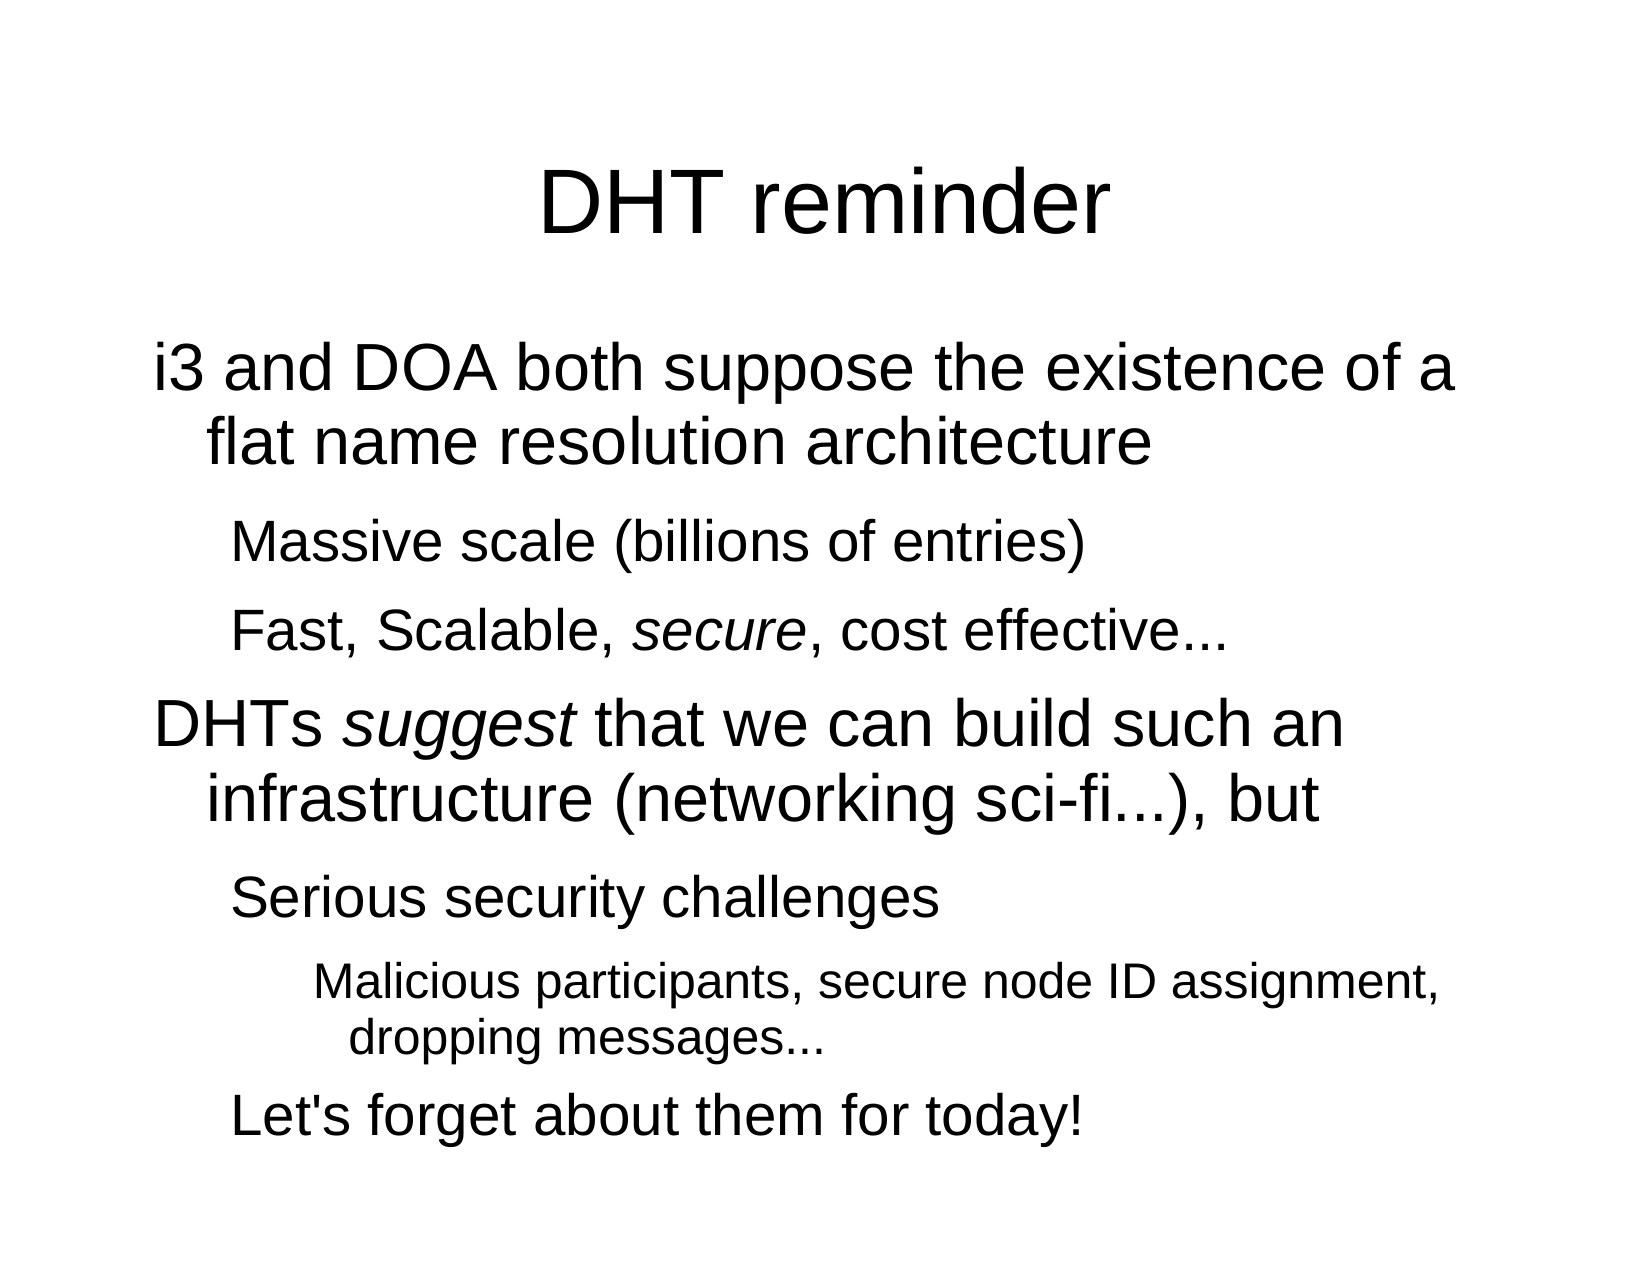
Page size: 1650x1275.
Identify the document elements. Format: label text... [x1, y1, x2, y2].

title DHT reminder [135, 112, 1515, 291]
list i3 and DOA both suppose the existence of a flat name resolution architecture Massive scale (billions of entries) Fast, Scalable, secure, cost effective... DHTs suggest that we can build such an infrastructure (networking sci-fi...), but Serious security challenges Malicious participants, secure node ID assignment, dropping messages... Let's forget about them for today! [135, 329, 1515, 1225]
